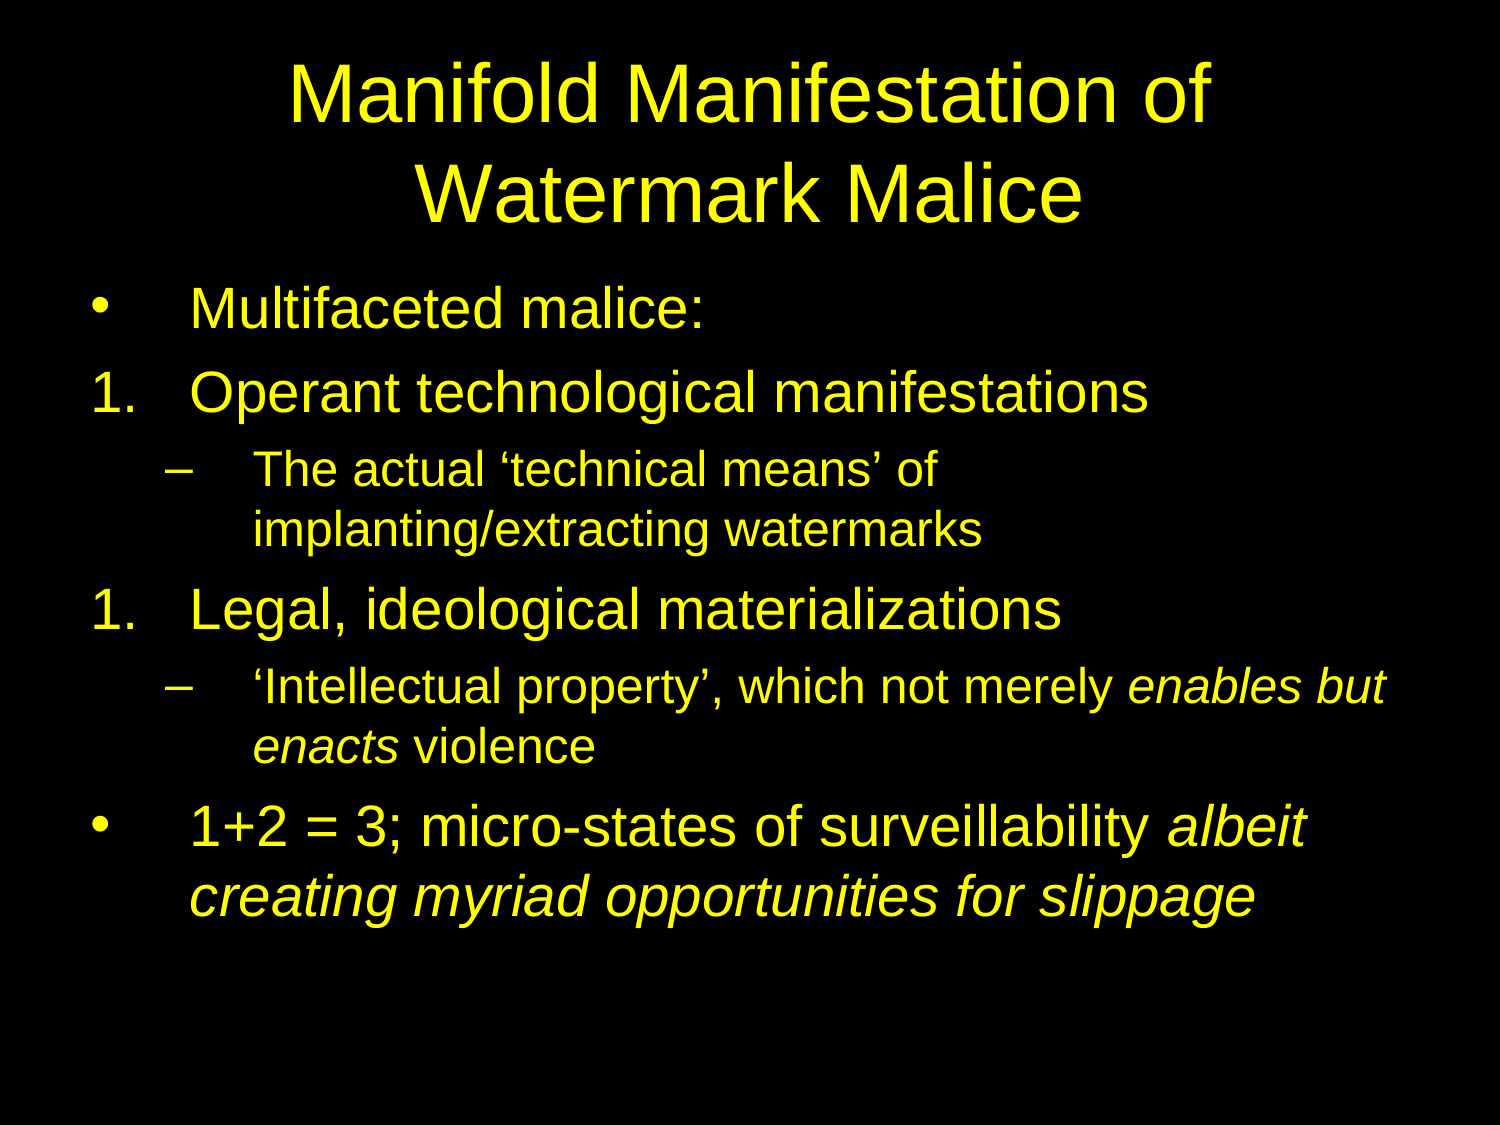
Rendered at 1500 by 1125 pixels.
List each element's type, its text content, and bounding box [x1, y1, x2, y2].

title Manifold Manifestation of Watermark Malice [75, 31, 1426, 247]
list Multifaceted malice: Operant technological manifestations The actual ‘technical means’ of implanting/extracting watermarks Legal, ideological materializations ‘Intellectual property’, which not merely enables but enacts violence 1+2 = 3; micro-states of surveillability albeit creating myriad opportunities for slippage [75, 262, 1426, 1006]
